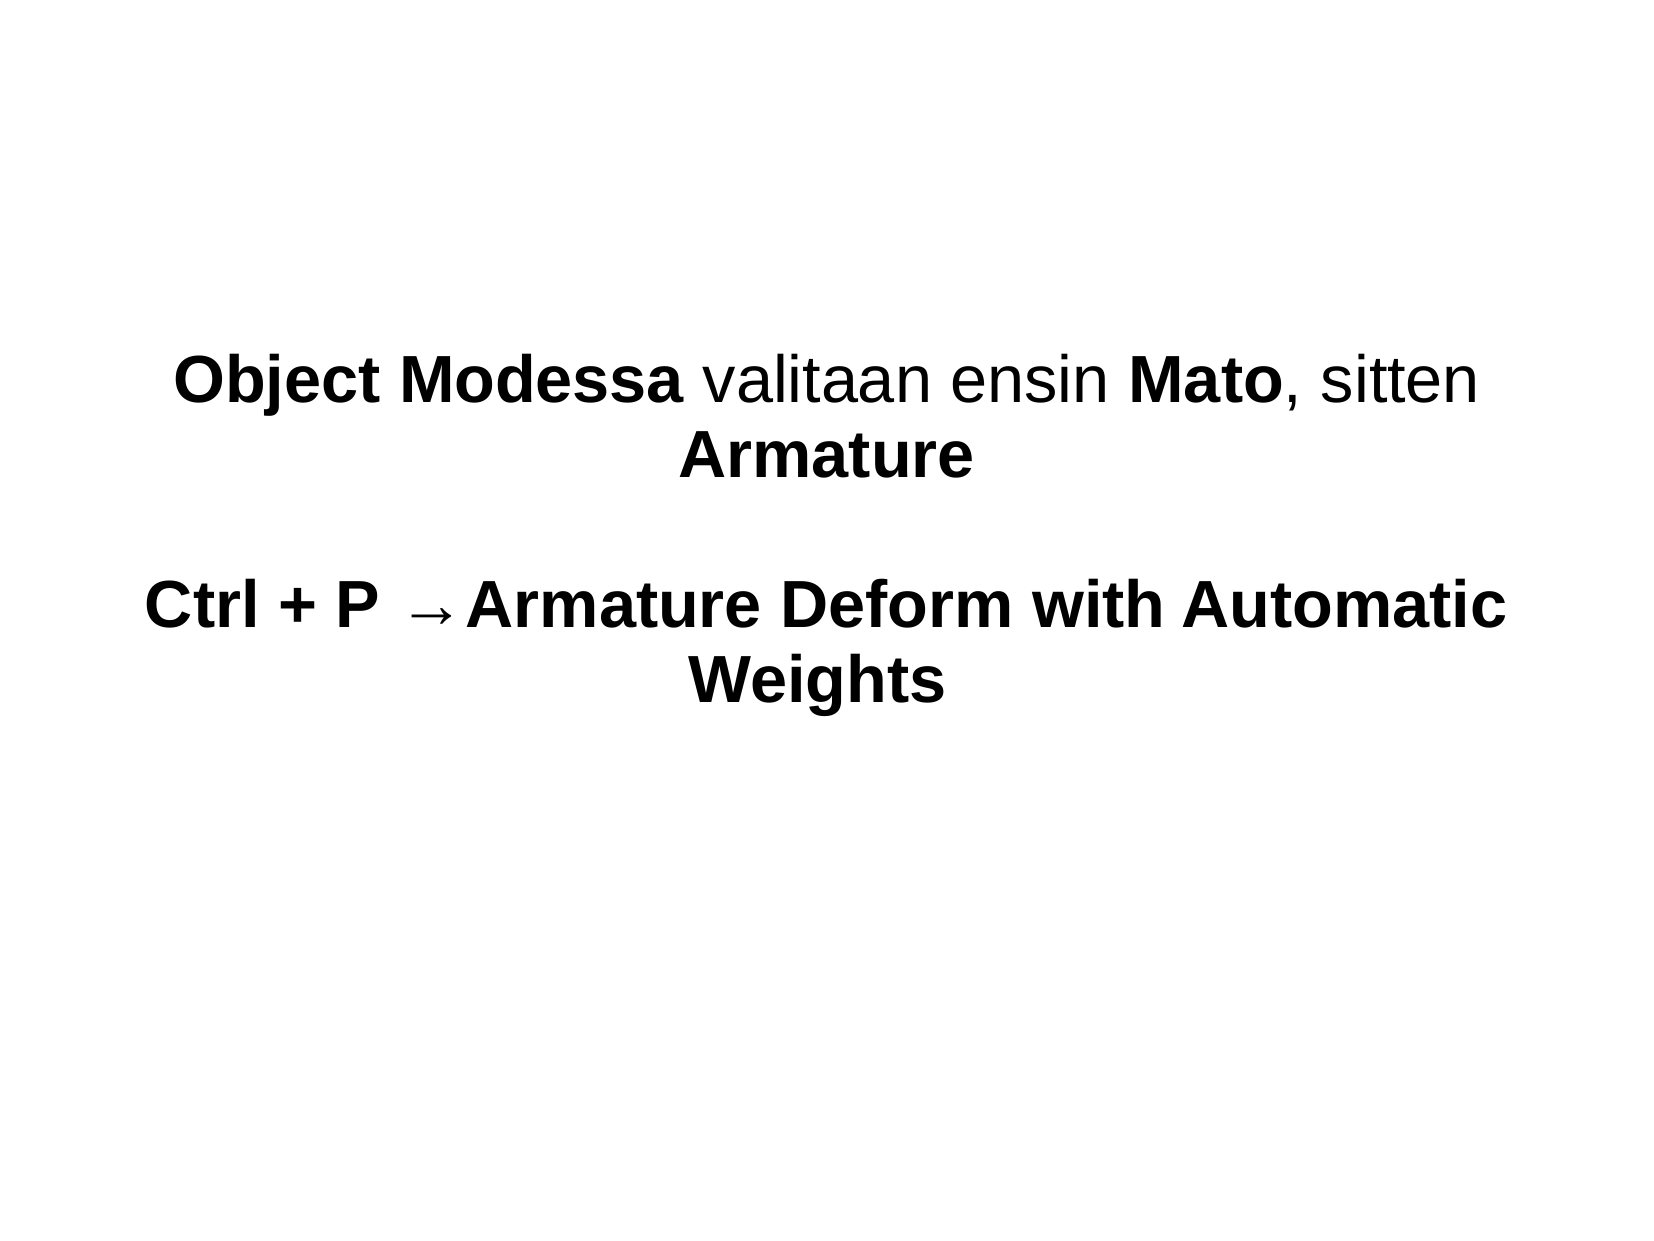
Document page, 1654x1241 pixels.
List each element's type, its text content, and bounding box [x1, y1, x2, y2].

subtitle Object Modessa valitaan ensin Mato, sitten Armature Ctrl + P →Armature Deform with Automatic Weights [82, 49, 1571, 1010]
